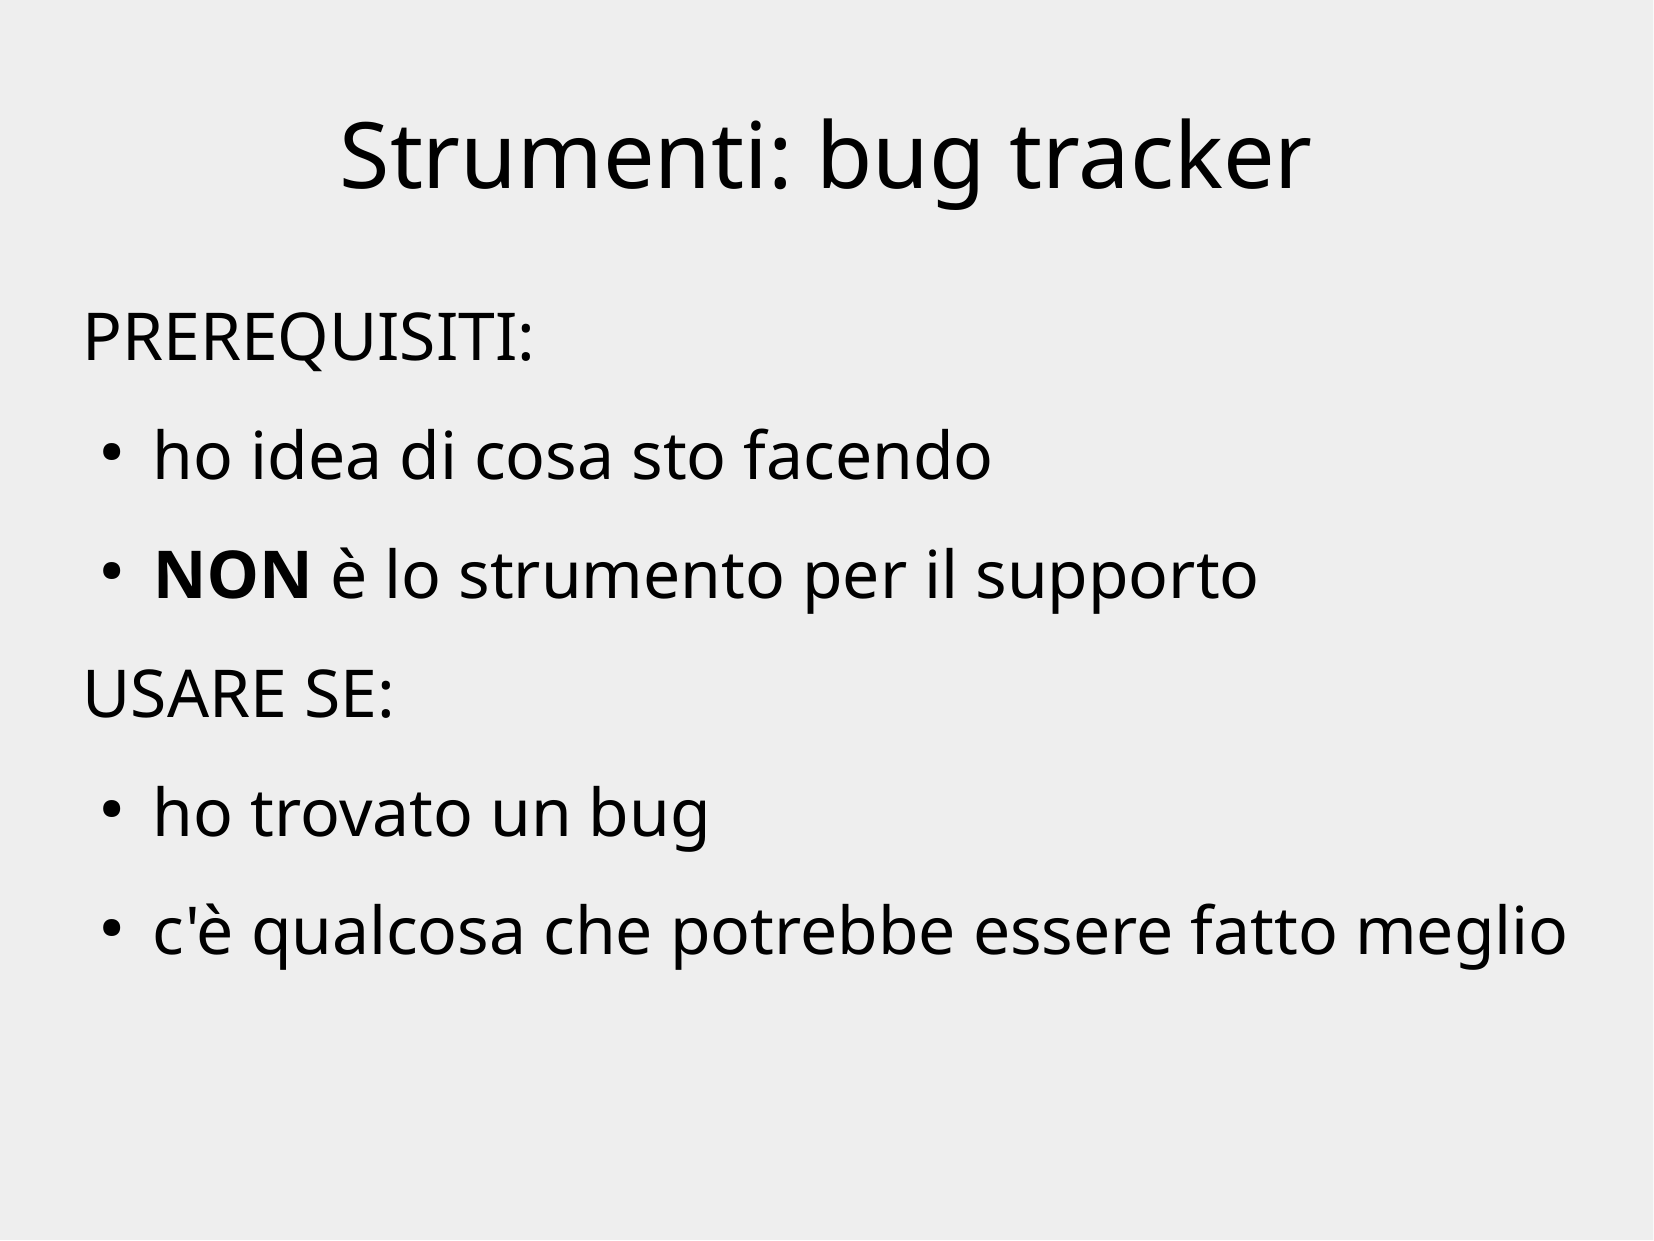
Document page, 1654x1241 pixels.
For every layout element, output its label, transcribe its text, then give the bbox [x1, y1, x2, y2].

title Strumenti: bug tracker [82, 49, 1571, 257]
list PREREQUISITI: ho idea di cosa sto facendo NON è lo strumento per il supporto USARE SE: ho trovato un bug c'è qualcosa che potrebbe essere fatto meglio [82, 290, 1571, 1010]
